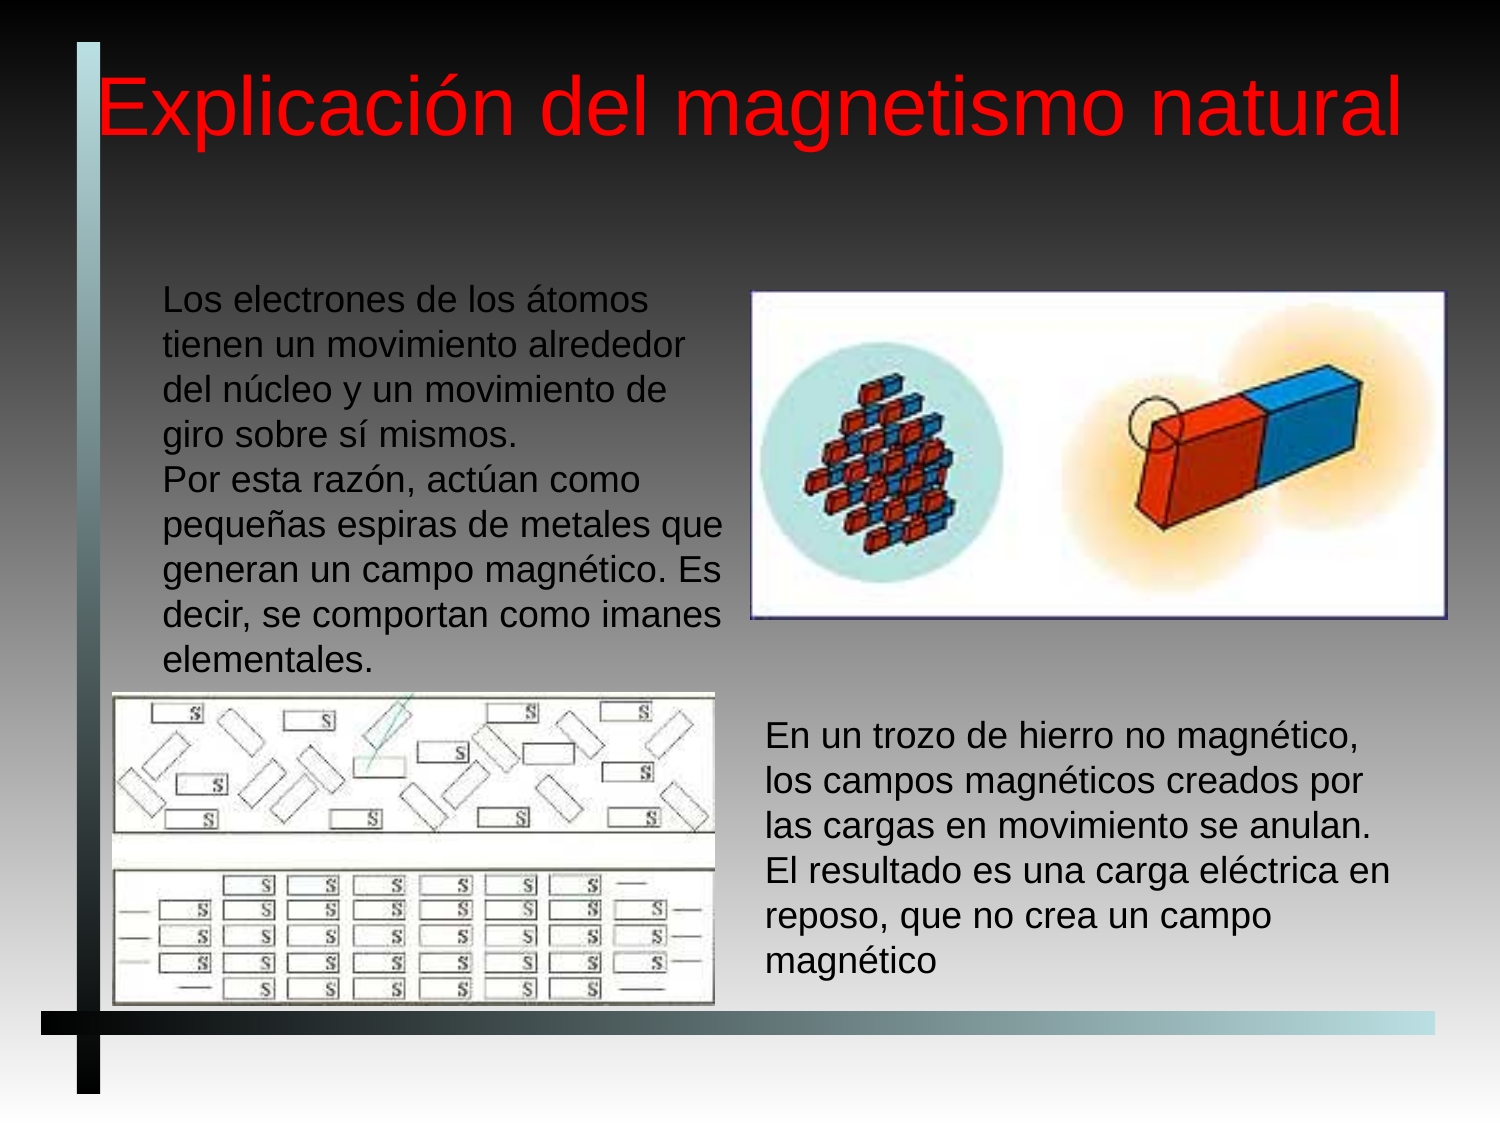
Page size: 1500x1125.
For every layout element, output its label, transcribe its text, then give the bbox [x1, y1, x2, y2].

picture [112, 692, 715, 1006]
text_box Los electrones de los átomos tienen un movimiento alrededor del núcleo y un movimiento de giro sobre sí mismos. Por esta razón, actúan como pequeñas espiras de metales que generan un campo magnético. Es decir, se comportan como imanes elementales. [147, 267, 750, 687]
title Explicación del magnetismo natural [75, 45, 1425, 233]
text_box En un trozo de hierro no magnético, los campos magnéticos creados por las cargas en movimiento se anulan. El resultado es una carga eléctrica en reposo, que no crea un campo magnético [750, 704, 1424, 989]
picture [750, 290, 1448, 621]
